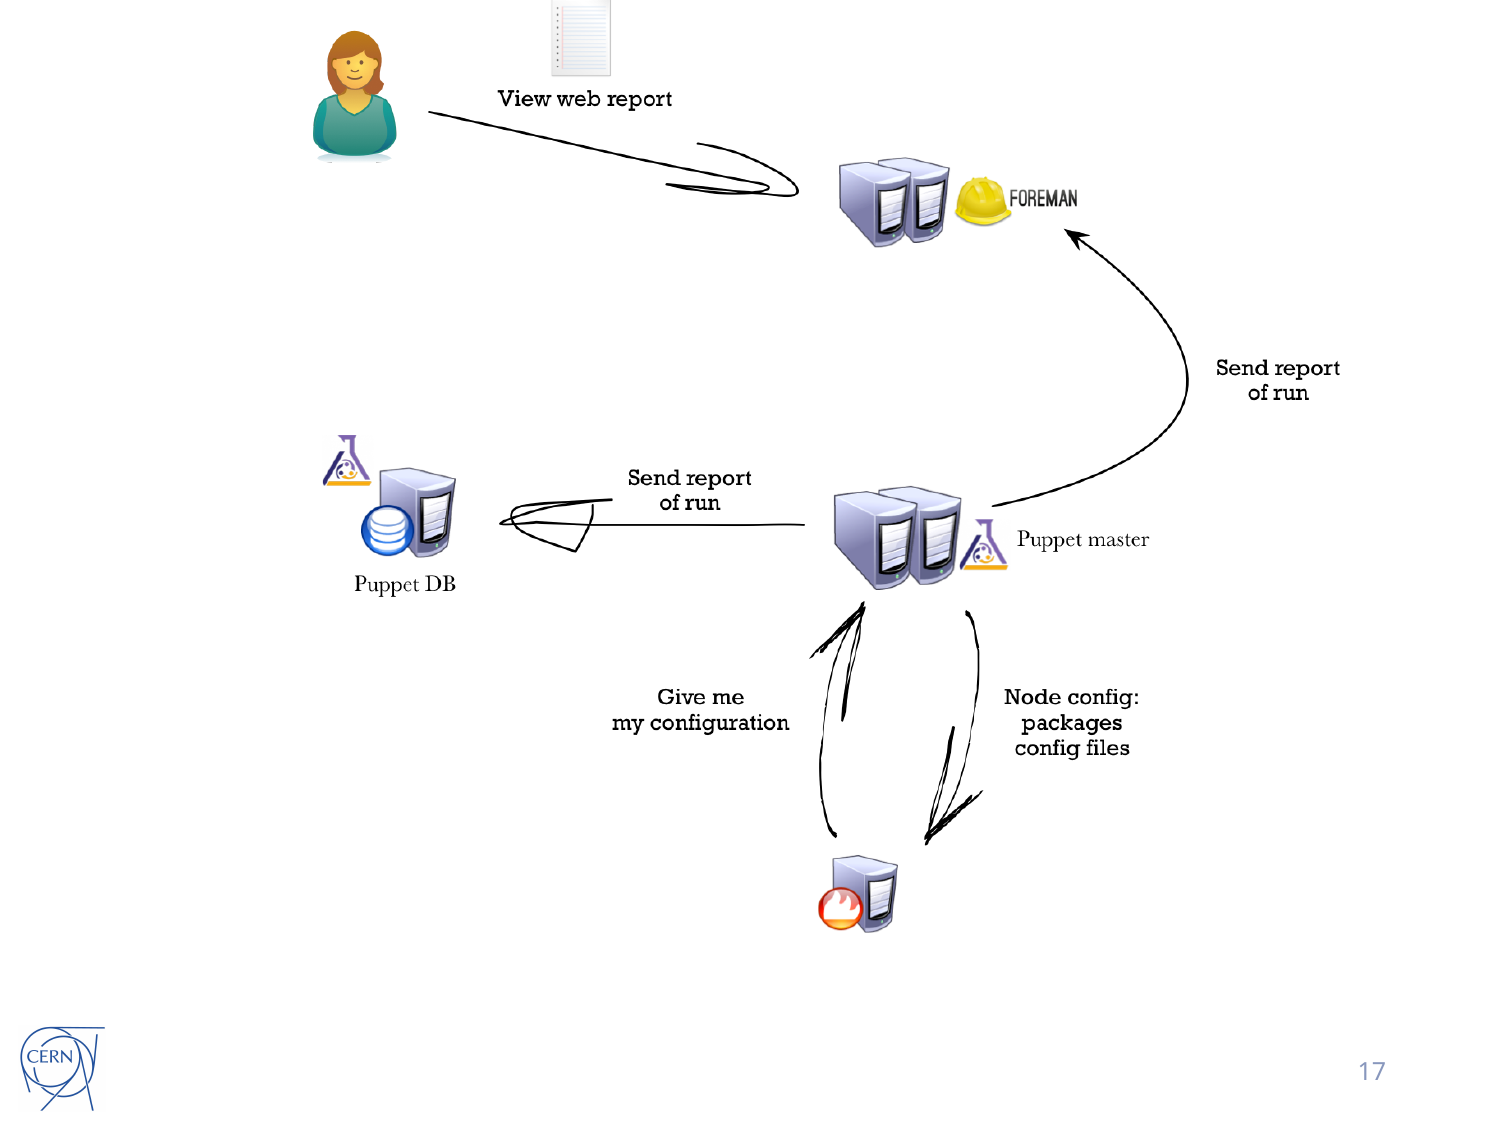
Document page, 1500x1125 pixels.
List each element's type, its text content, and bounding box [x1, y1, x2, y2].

picture [18, 1025, 106, 1112]
picture [291, 0, 1374, 955]
slide_number <number> [1342, 1042, 1425, 1103]
